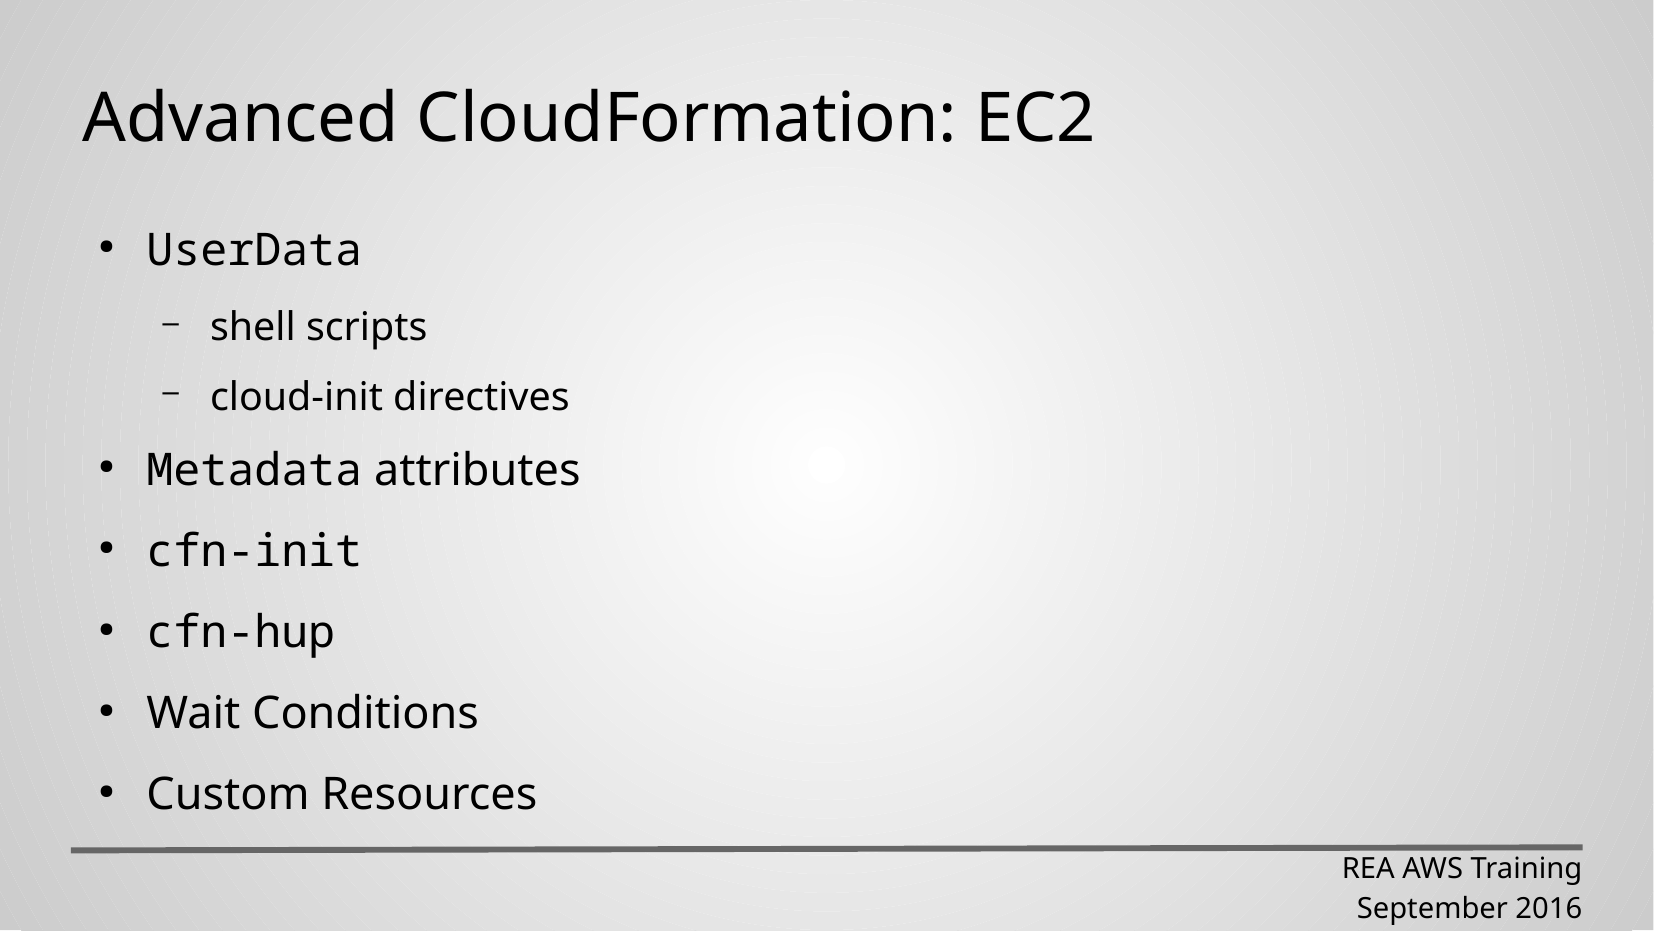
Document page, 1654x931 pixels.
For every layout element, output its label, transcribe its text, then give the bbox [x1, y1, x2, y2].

list UserData shell scripts cloud-init directives Metadata attributes cfn-init cfn-hup Wait Conditions Custom Resources [82, 217, 1571, 827]
title Advanced CloudFormation: EC2 [82, 37, 1571, 193]
